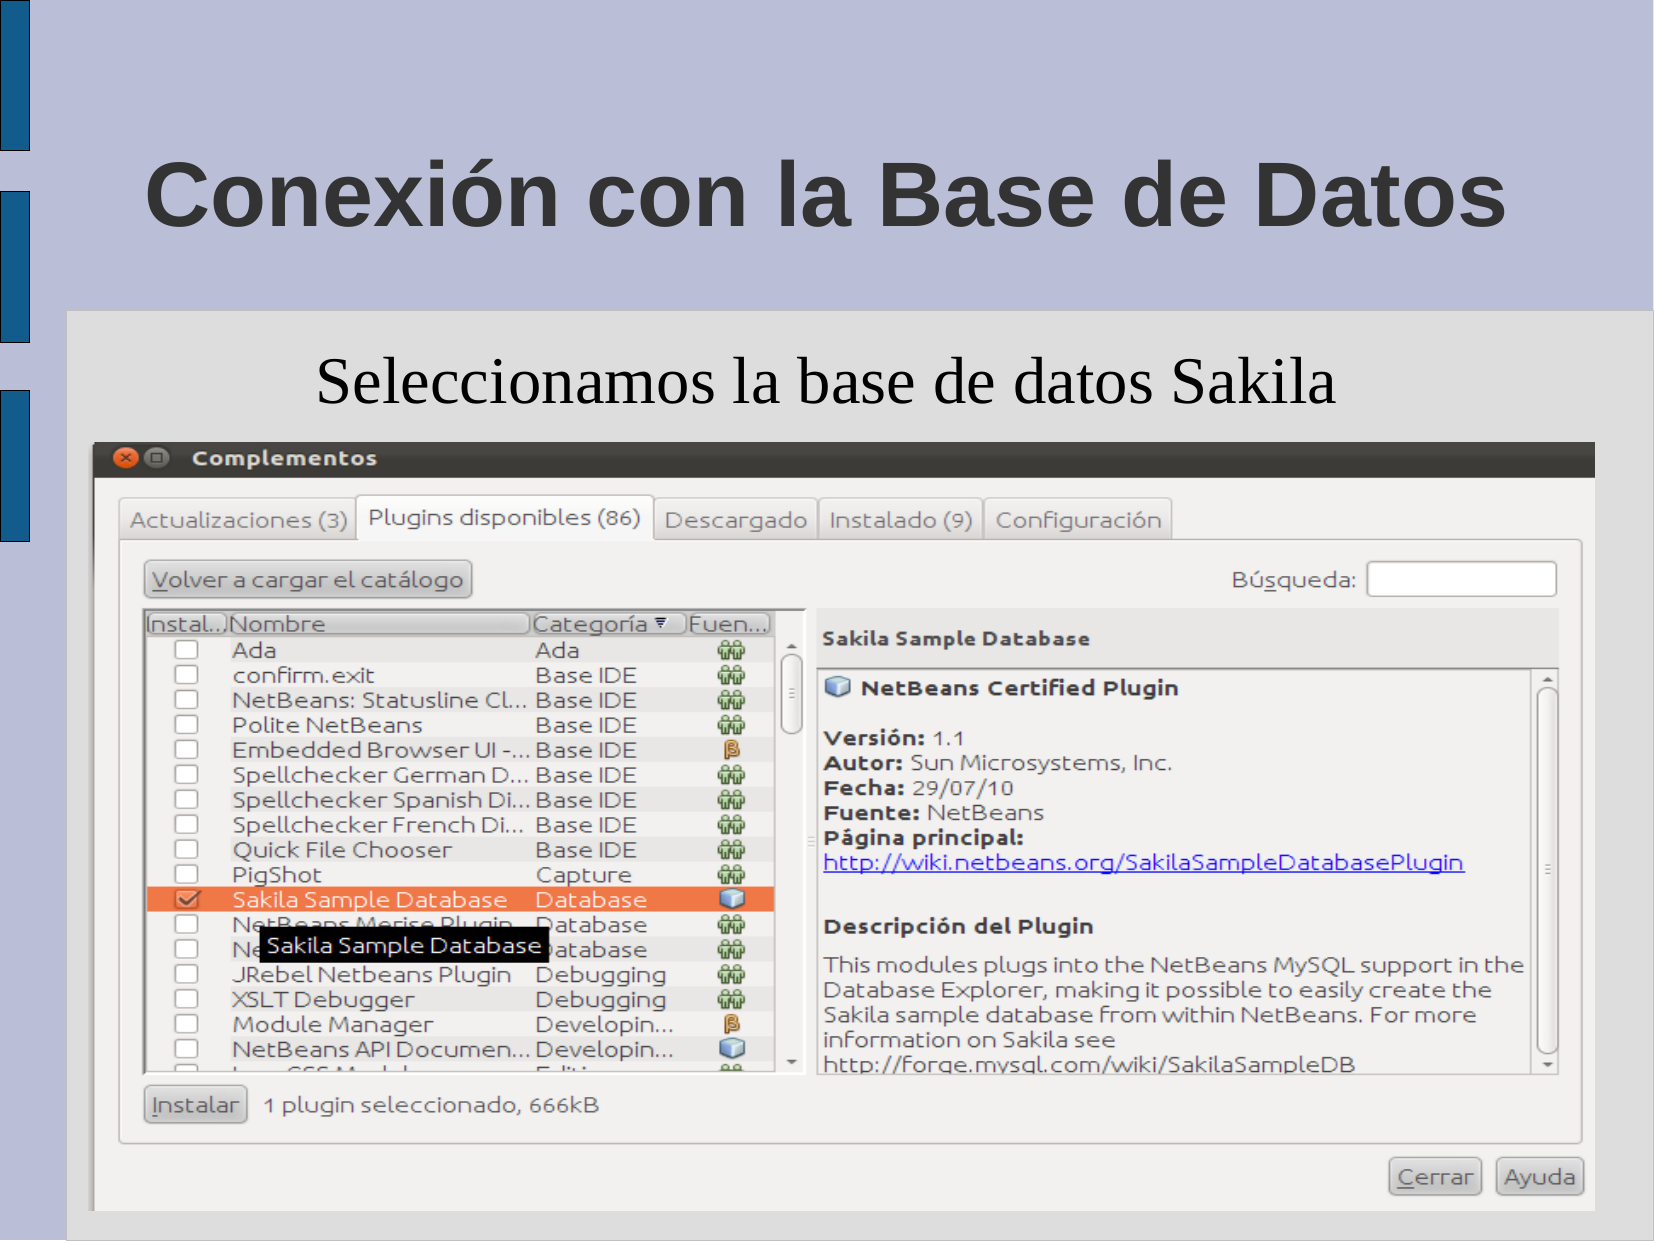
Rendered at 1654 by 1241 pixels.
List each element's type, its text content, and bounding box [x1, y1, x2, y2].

picture [88, 442, 1595, 1211]
subtitle Seleccionamos la base de datos Sakila [121, 318, 1534, 442]
title Conexión con la Base de Datos [121, 98, 1534, 291]
